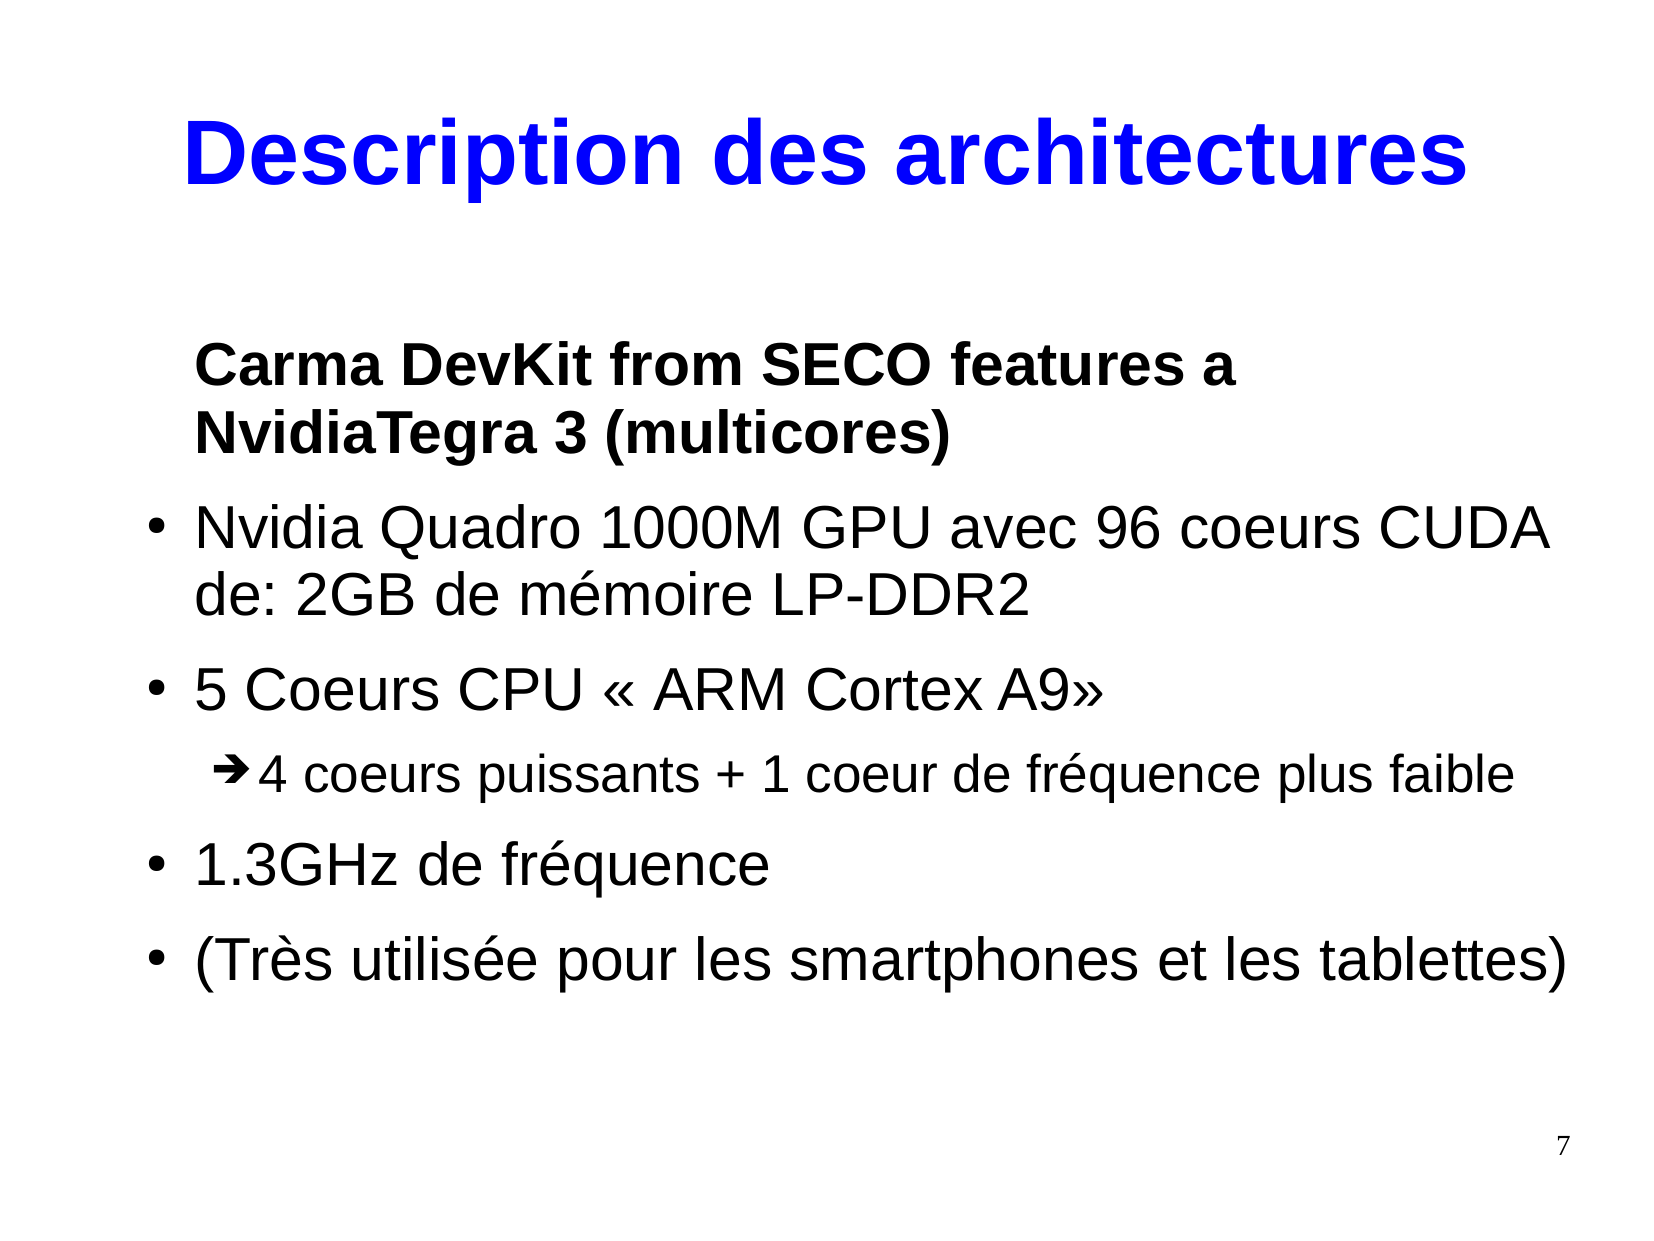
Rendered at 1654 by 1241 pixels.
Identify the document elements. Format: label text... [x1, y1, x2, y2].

title Description des architectures [82, 49, 1571, 257]
list Carma DevKit from SECO features a NvidiaTegra 3 (multicores) Nvidia Quadro 1000M GPU avec 96 coeurs CUDA de: 2GB de mémoire LP-DDR2 5 Coeurs CPU « ARM Cortex A9» 4 coeurs puissants + 1 coeur de fréquence plus faible 1.3GHz de fréquence (Très utilisée pour les smartphones et les tablettes) [129, 330, 1572, 1050]
